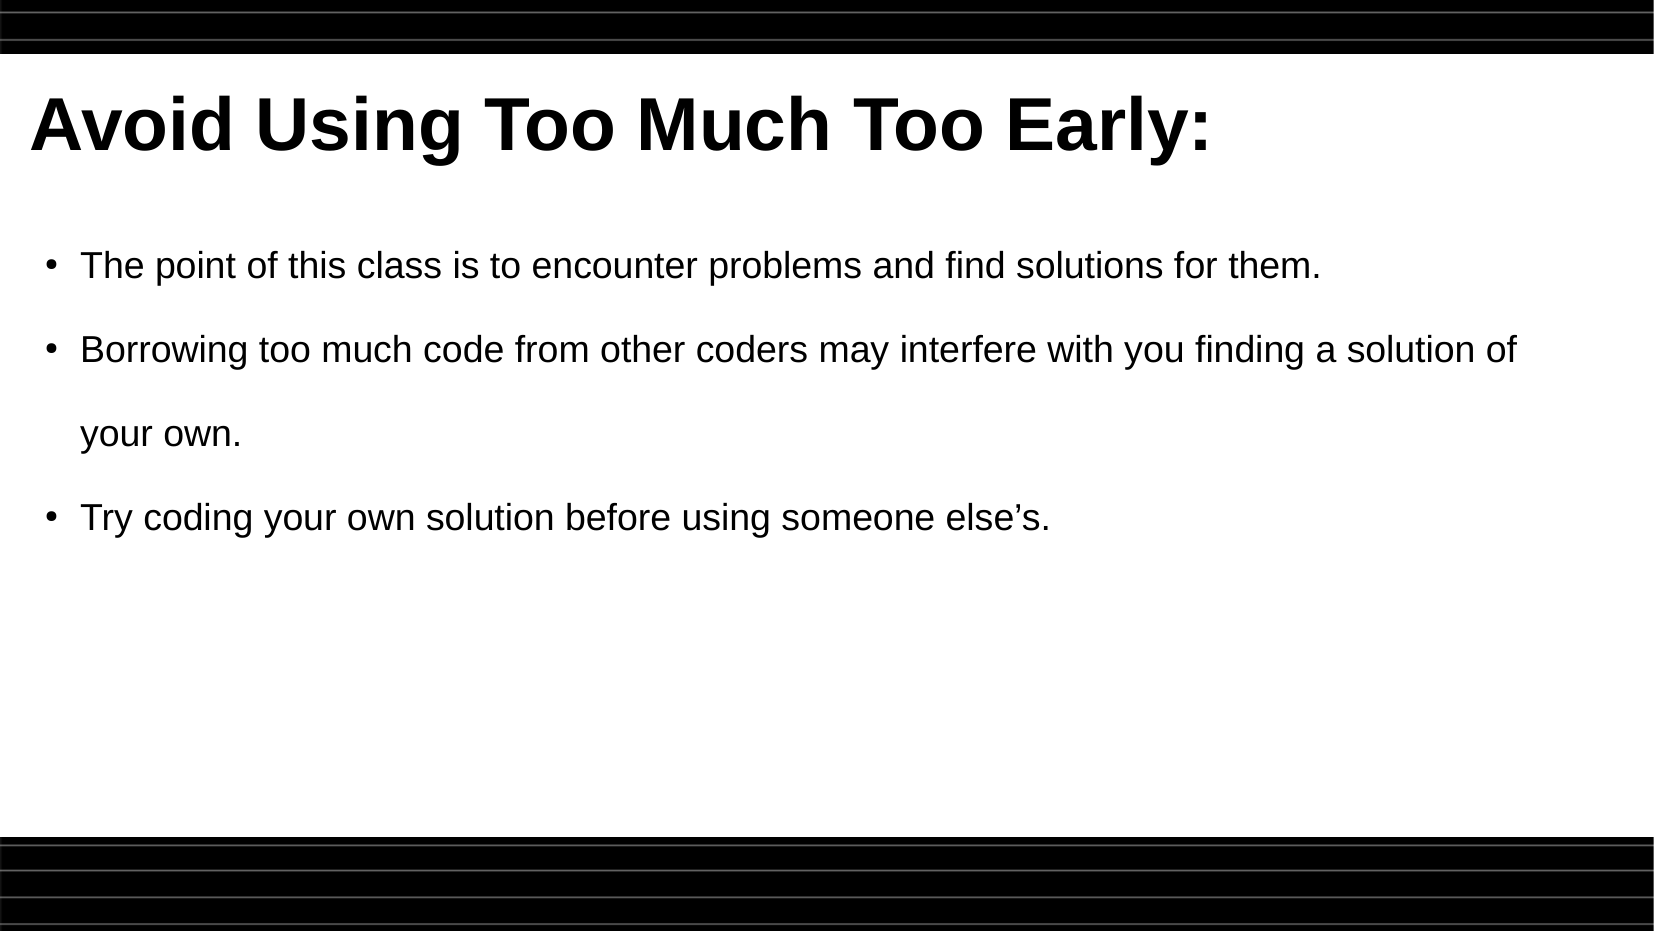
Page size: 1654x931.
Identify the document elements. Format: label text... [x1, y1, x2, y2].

picture [0, 0, 1654, 54]
picture [0, 837, 1654, 931]
text_box Avoid Using Too Much Too Early: [15, 75, 1591, 174]
text_box The point of this class is to encounter problems and find solutions for them. Borrowing too much code from other coders may interfere with you finding a solution of your own. Try coding your own solution before using someone else’s. [30, 195, 1576, 651]
